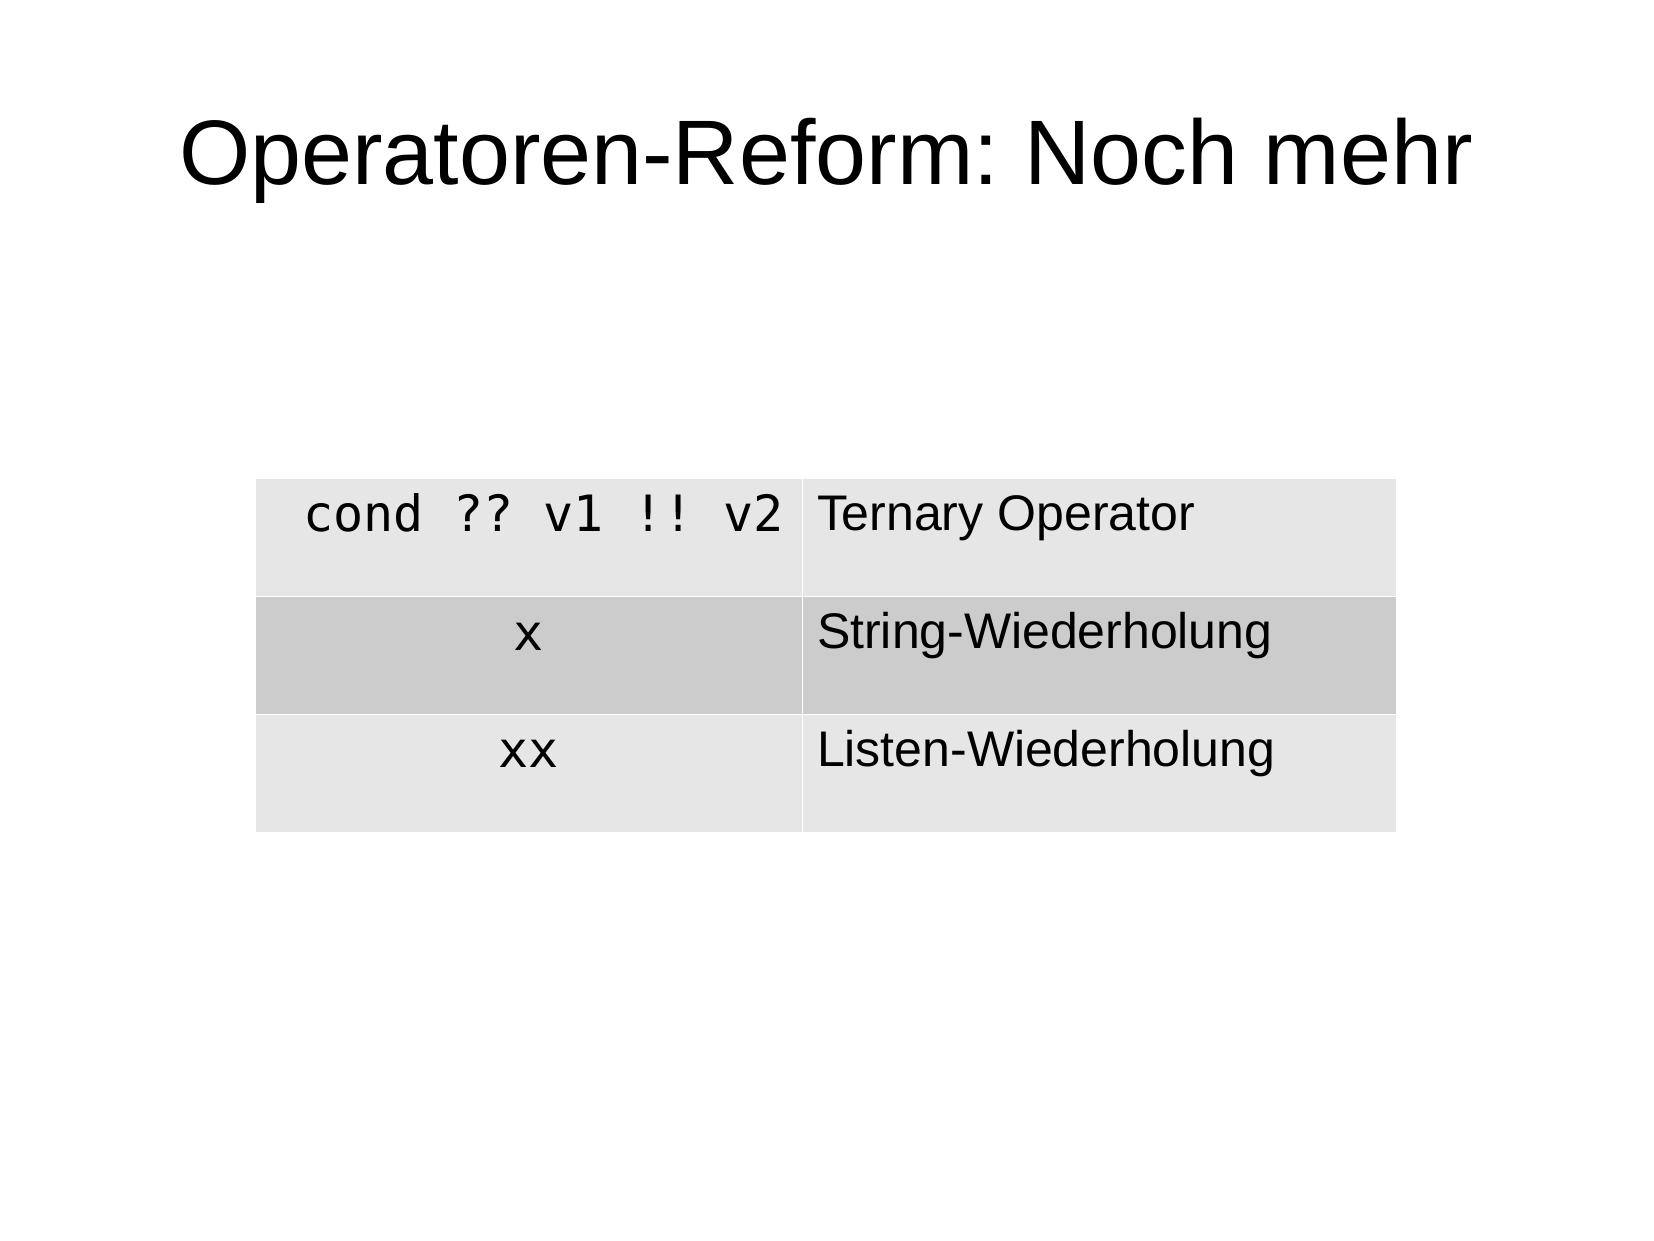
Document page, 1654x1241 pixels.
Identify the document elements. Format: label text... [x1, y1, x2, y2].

table_header cond ?? v1 !! v2 [256, 479, 802, 596]
table_cell String-Wiederholung [803, 597, 1396, 714]
table_cell x [256, 597, 802, 714]
table_cell xx [256, 715, 802, 832]
table_header Ternary Operator [803, 479, 1396, 596]
table_cell Listen-Wiederholung [803, 715, 1396, 832]
title Operatoren-Reform: Noch mehr [82, 49, 1571, 257]
